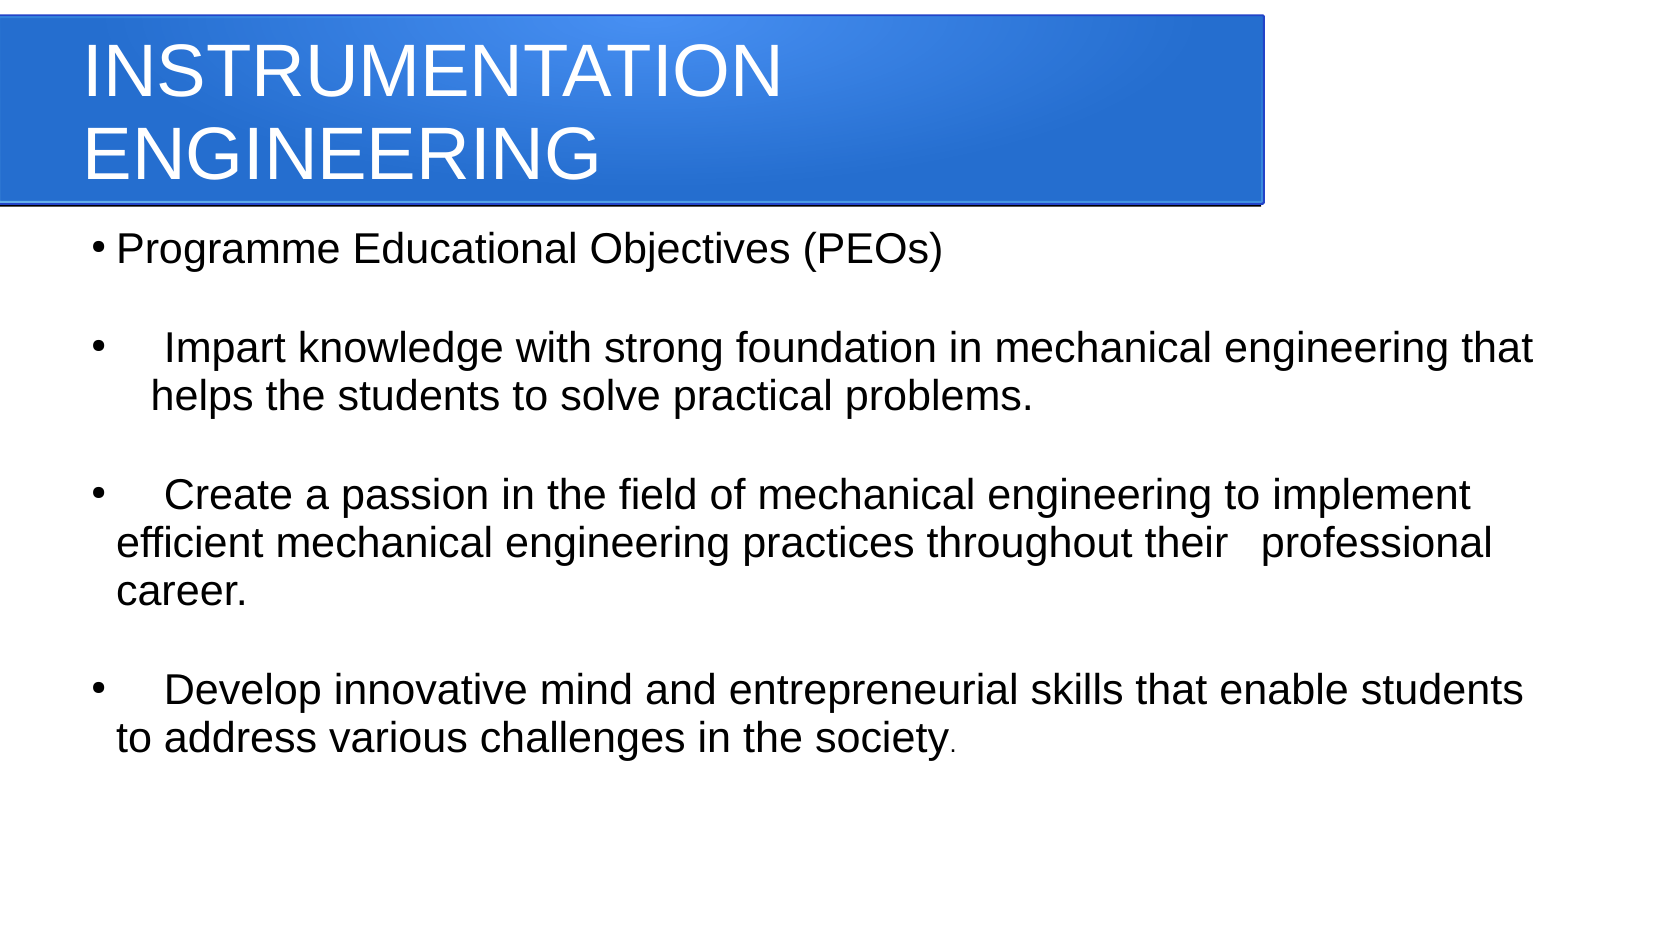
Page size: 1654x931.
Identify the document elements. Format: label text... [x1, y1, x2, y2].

list Programme Educational Objectives (PEOs) Impart knowledge with strong foundation in mechanical engineering that helps the students to solve practical problems. Create a passion in the field of mechanical engineering to implement efficient mechanical engineering practices throughout their professional career. Develop innovative mind and entrepreneurial skills that enable students to address various challenges in the society. [82, 224, 1571, 764]
title INSTRUMENTATION ENGINEERING [82, 29, 1235, 196]
